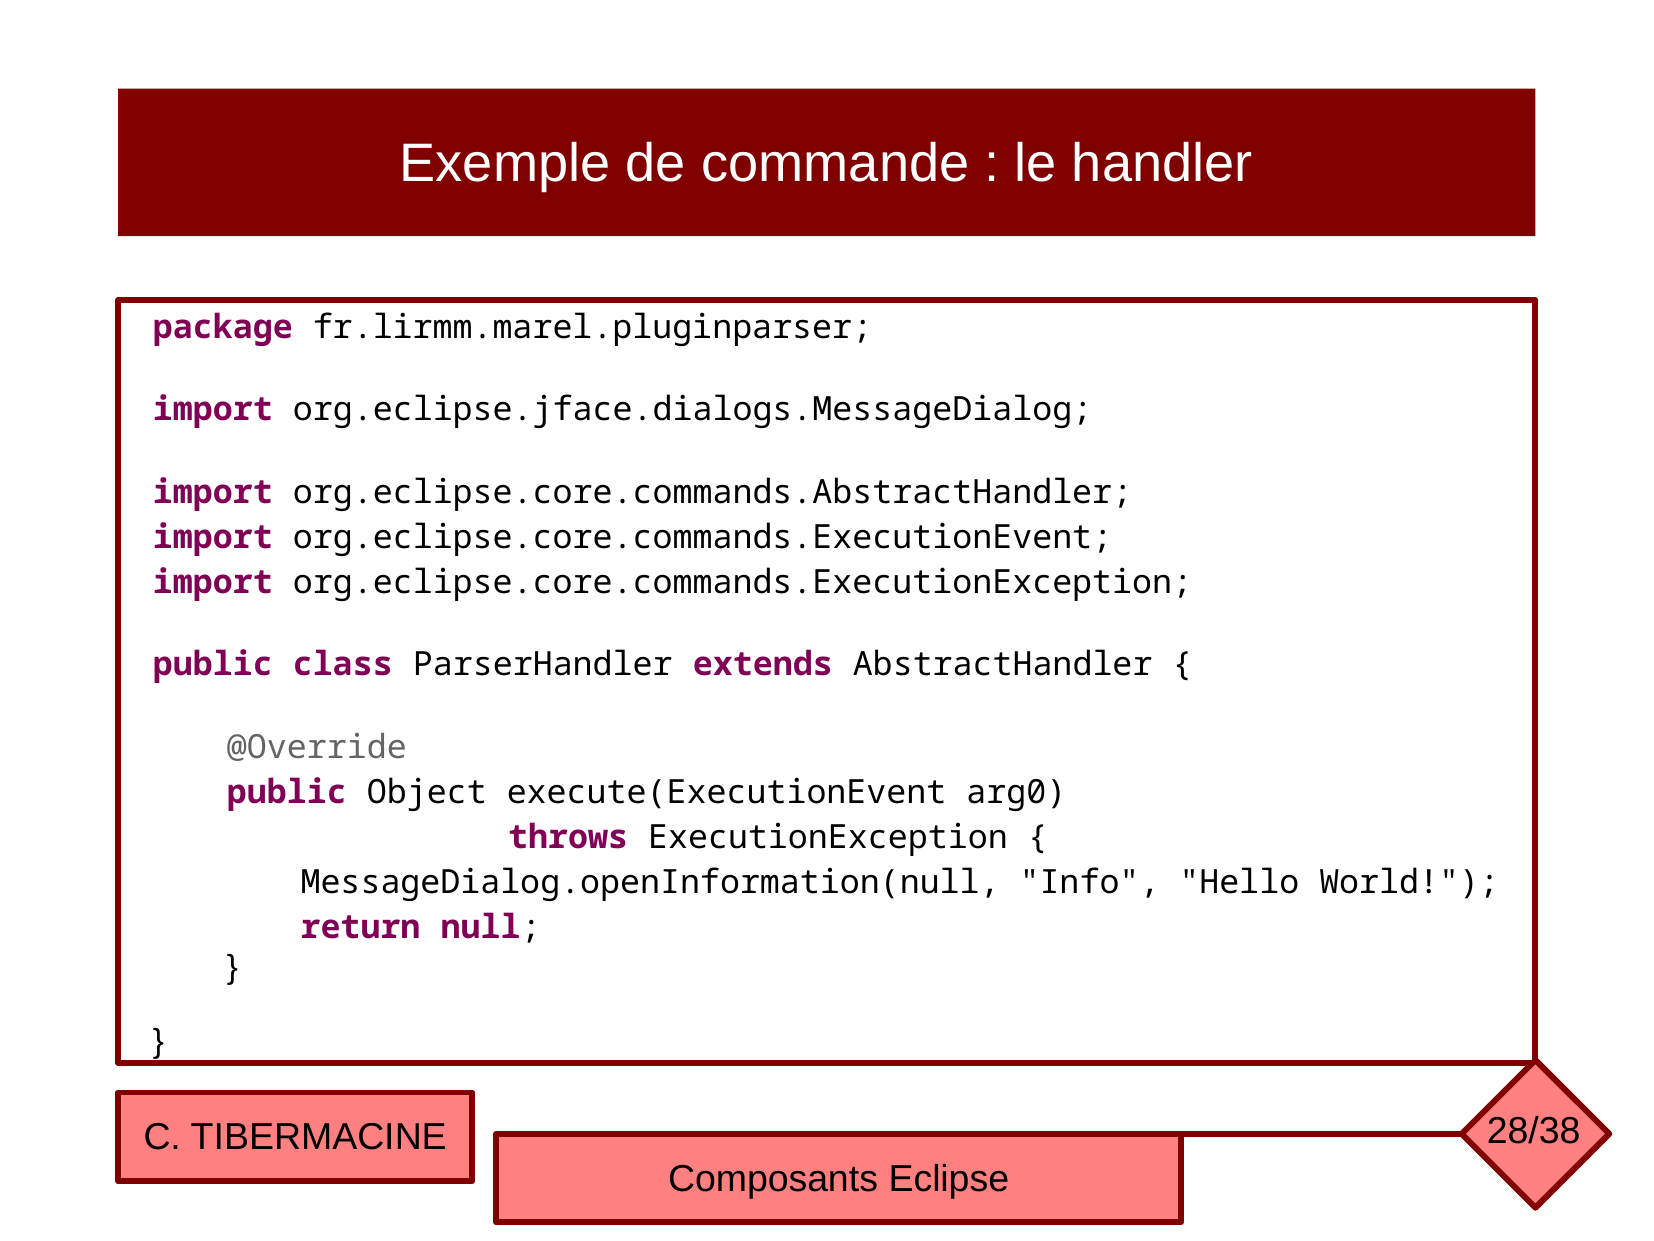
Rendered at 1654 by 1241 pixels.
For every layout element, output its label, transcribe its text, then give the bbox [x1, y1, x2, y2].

text_box C. TIBERMACINE [118, 1092, 473, 1182]
text_box [1487, 1160, 1584, 1208]
text_box Composants Eclipse [496, 1133, 1182, 1223]
text_box Exemple de commande : le handler [118, 88, 1536, 237]
text_box [1493, 1060, 1578, 1102]
text_box package fr.lirmm.marel.pluginparser; import org.eclipse.jface.dialogs.MessageDialog; import org.eclipse.core.commands.AbstractHandler; import org.eclipse.core.commands.ExecutionEvent; import org.eclipse.core.commands.ExecutionException; public class ParserHandler extends AbstractHandler { @Override public Object execute(ExecutionEvent arg0) throws ExecutionException { MessageDialog.openInformation(null, "Info", "Hello World!"); return null; } } [118, 299, 1536, 1063]
text_box [1461, 1123, 1472, 1145]
text_box <numéro>/38 [1472, 1102, 1654, 1160]
